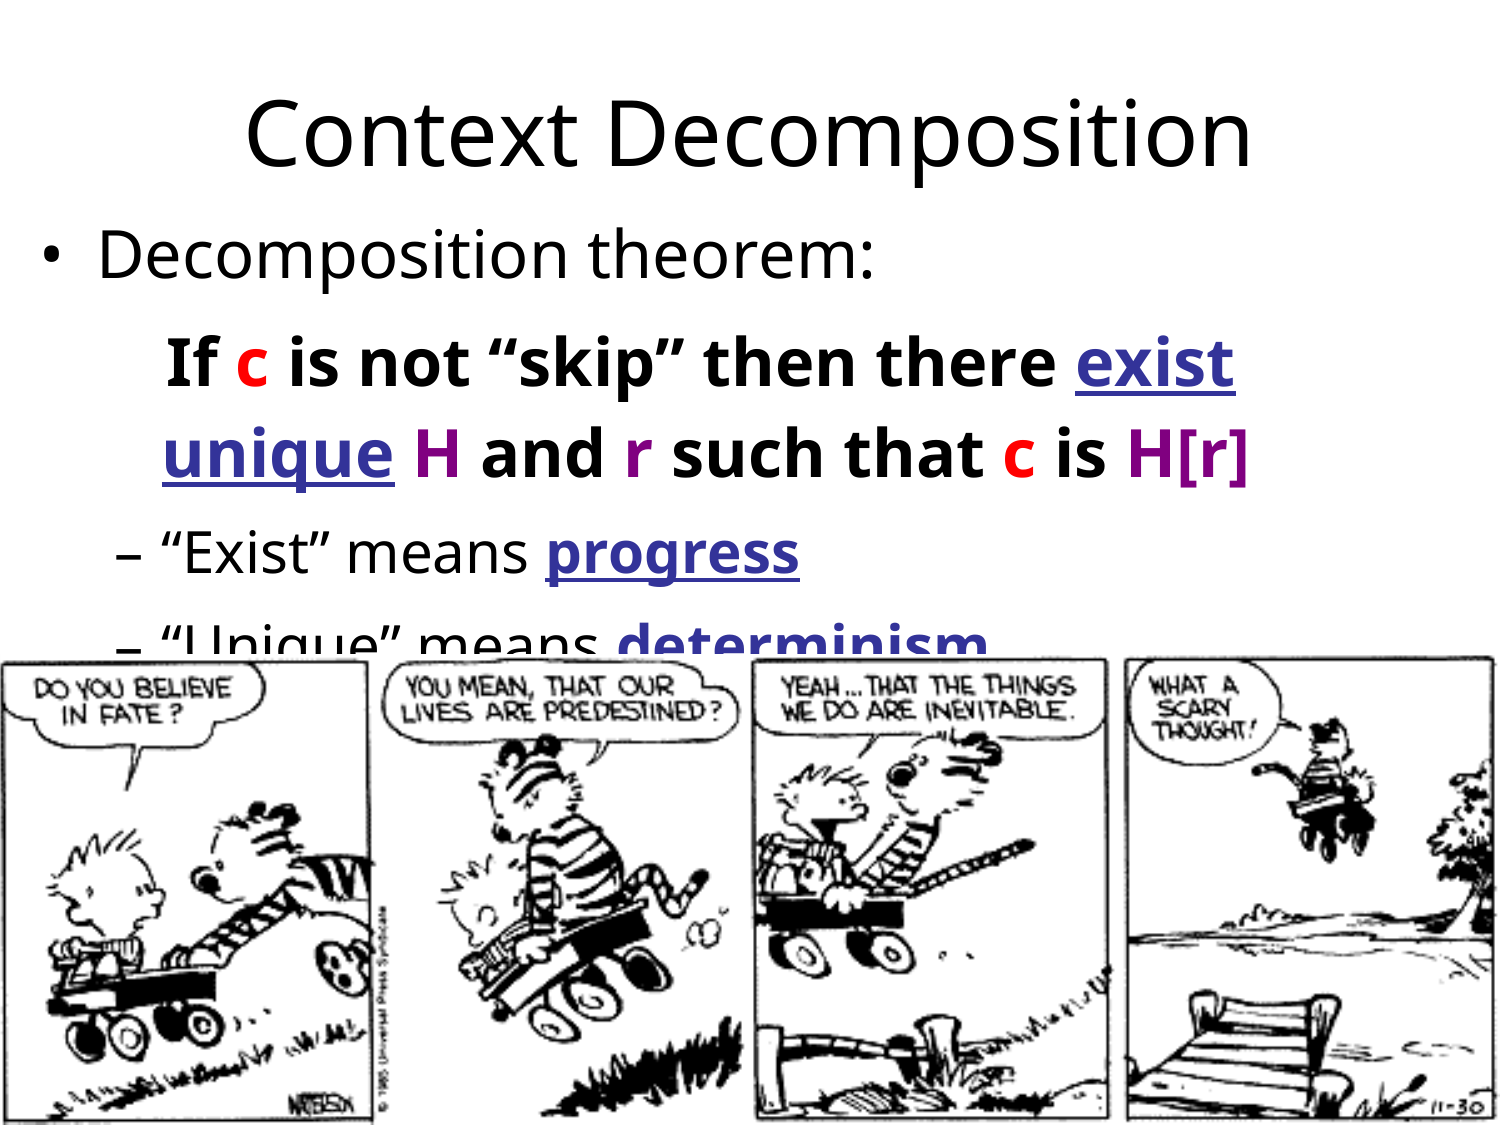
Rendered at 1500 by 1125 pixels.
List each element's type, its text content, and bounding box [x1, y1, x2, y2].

title Context Decomposition [75, 37, 1426, 200]
list Decomposition theorem: If c is not “skip” then there exist unique H and r such that c is H[r] “Exist” means progress “Unique” means determinism [24, 200, 1476, 651]
picture [0, 654, 1500, 1125]
